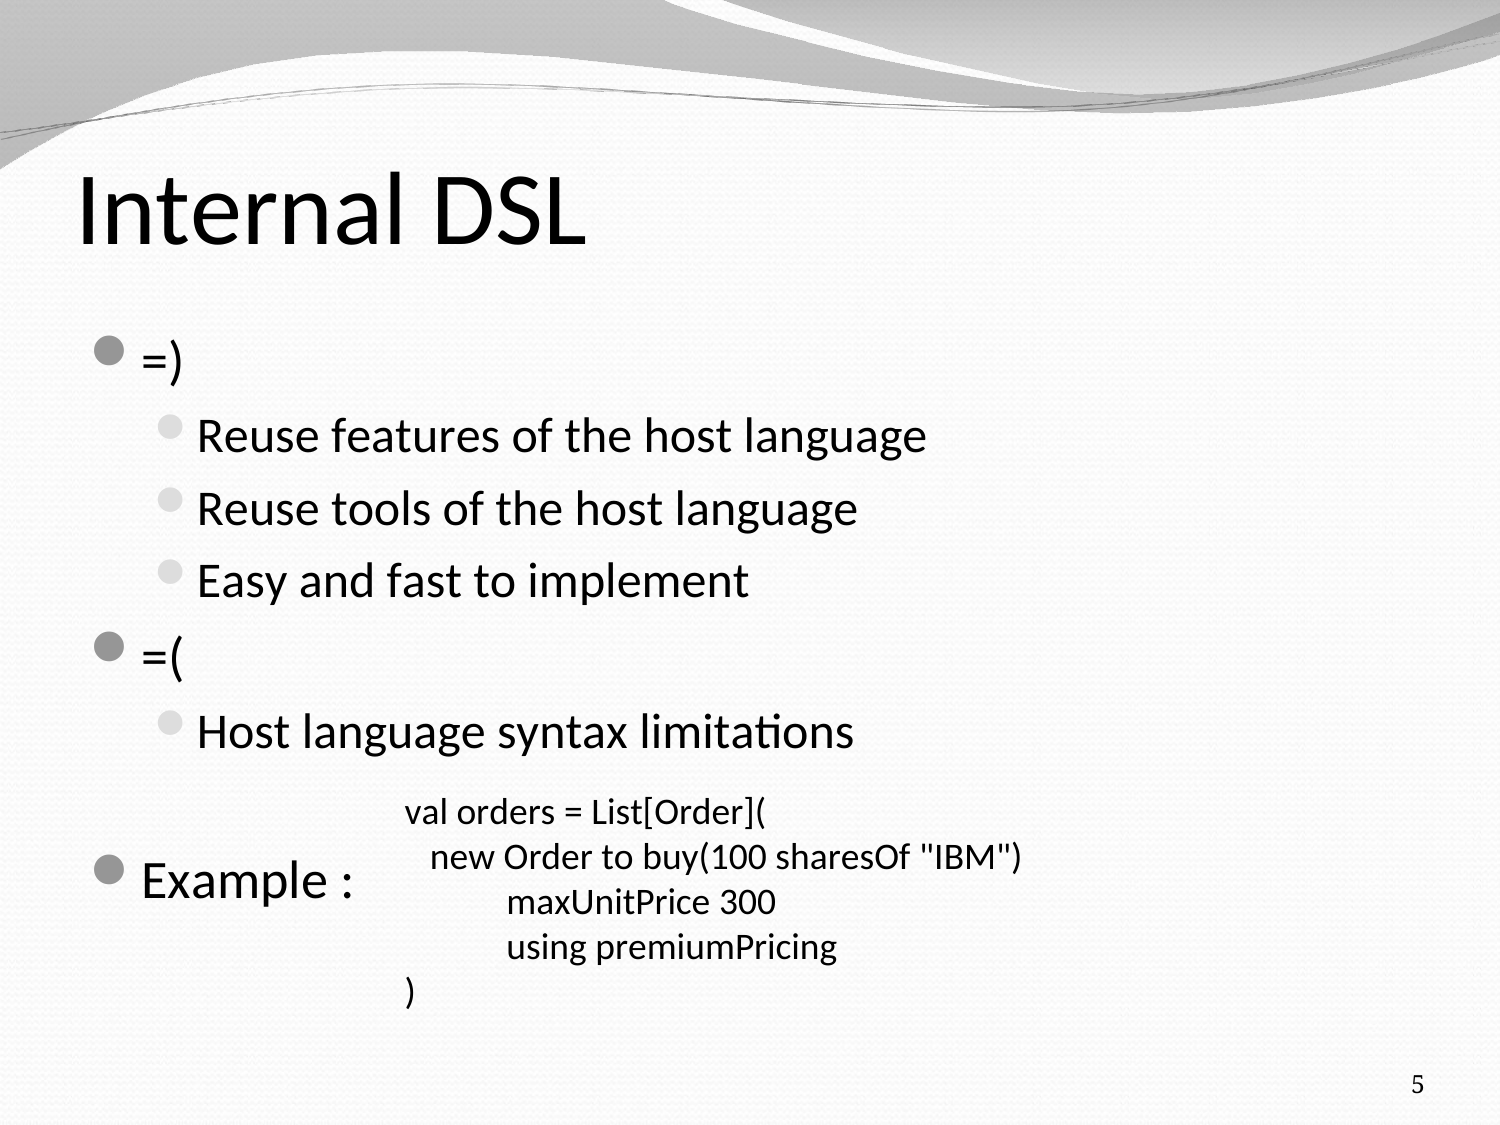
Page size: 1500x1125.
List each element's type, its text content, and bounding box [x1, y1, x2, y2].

title Internal DSL [75, 78, 1426, 266]
list =) Reuse features of the host language Reuse tools of the host language Easy and fast to implement =( Host language syntax limitations Example : [75, 317, 1426, 1038]
text_box <numéro> [1299, 1042, 1426, 1103]
picture [0, 0, 1500, 1125]
text_box val orders = List[Order]( new Order to buy(100 sharesOf "IBM") maxUnitPrice 300 using premiumPricing ) [389, 779, 1159, 1052]
